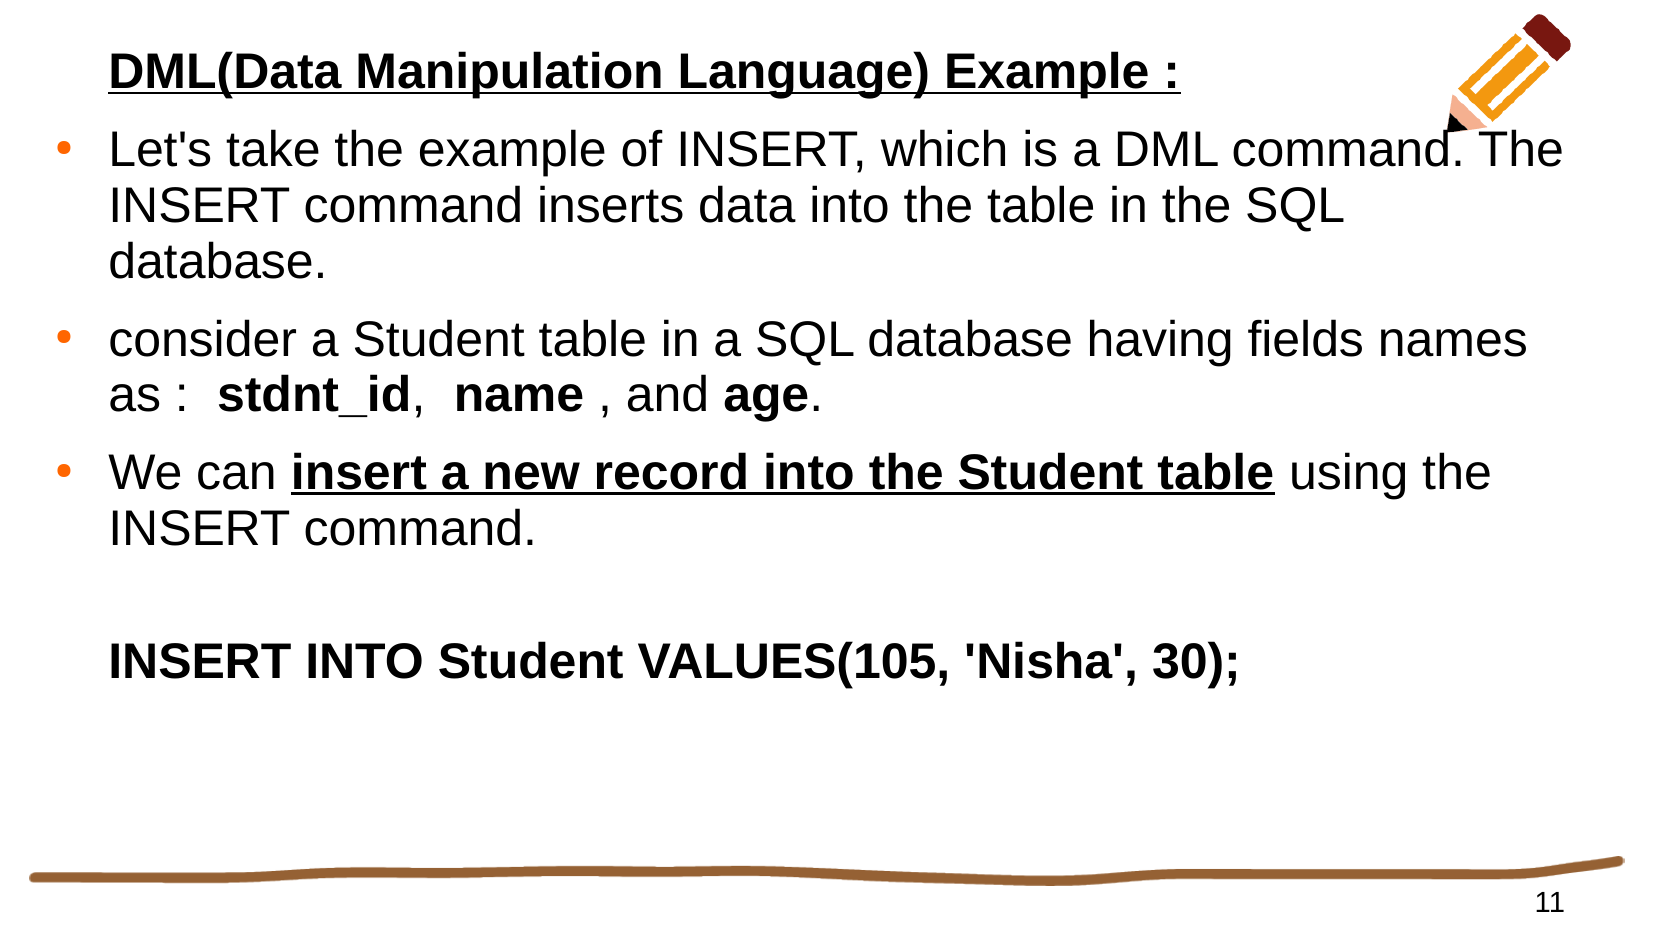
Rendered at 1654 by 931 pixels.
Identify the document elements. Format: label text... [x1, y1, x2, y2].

picture [1446, 14, 1571, 43]
picture [29, 856, 1625, 886]
list DML(Data Manipulation Language) Example : Let's take the example of INSERT, which is a DML command. The INSERT command inserts data into the table in the SQL database. consider a Student table in a SQL database having fields names as : stdnt_id, name , and age. We can insert a new record into the Student table using the INSERT command. INSERT INTO Student VALUES(105, 'Nisha', 30); [37, 43, 1576, 863]
